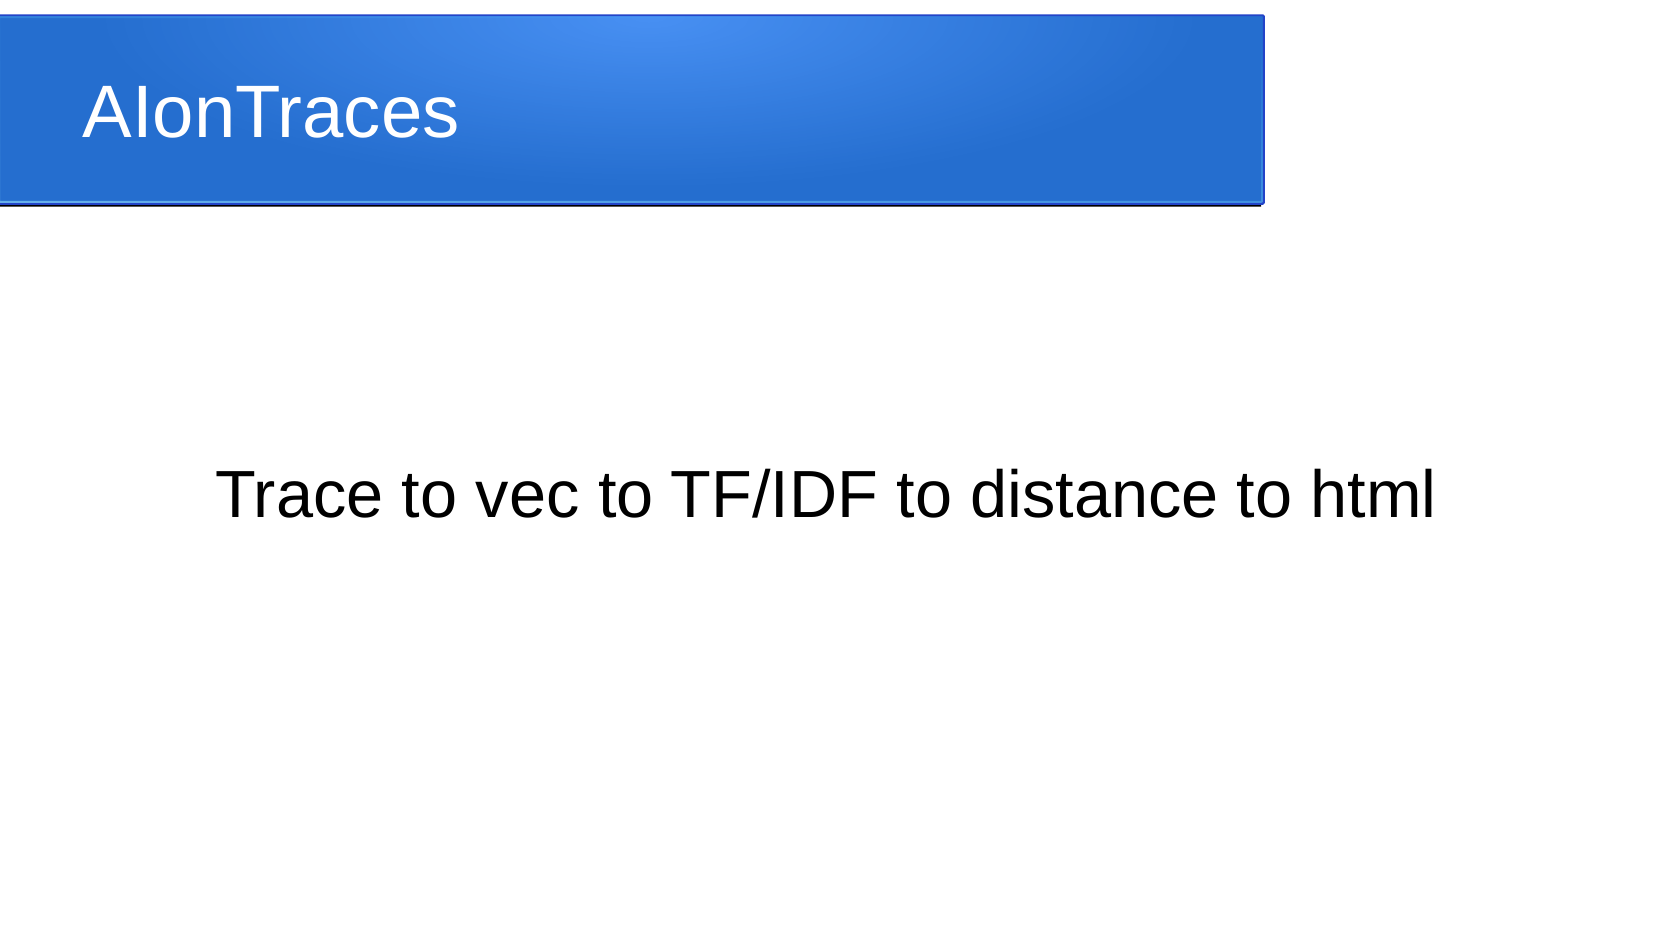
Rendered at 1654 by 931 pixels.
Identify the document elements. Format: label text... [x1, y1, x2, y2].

title AIonTraces [82, 35, 1235, 189]
subtitle Trace to vec to TF/IDF to distance to html [82, 224, 1571, 764]
